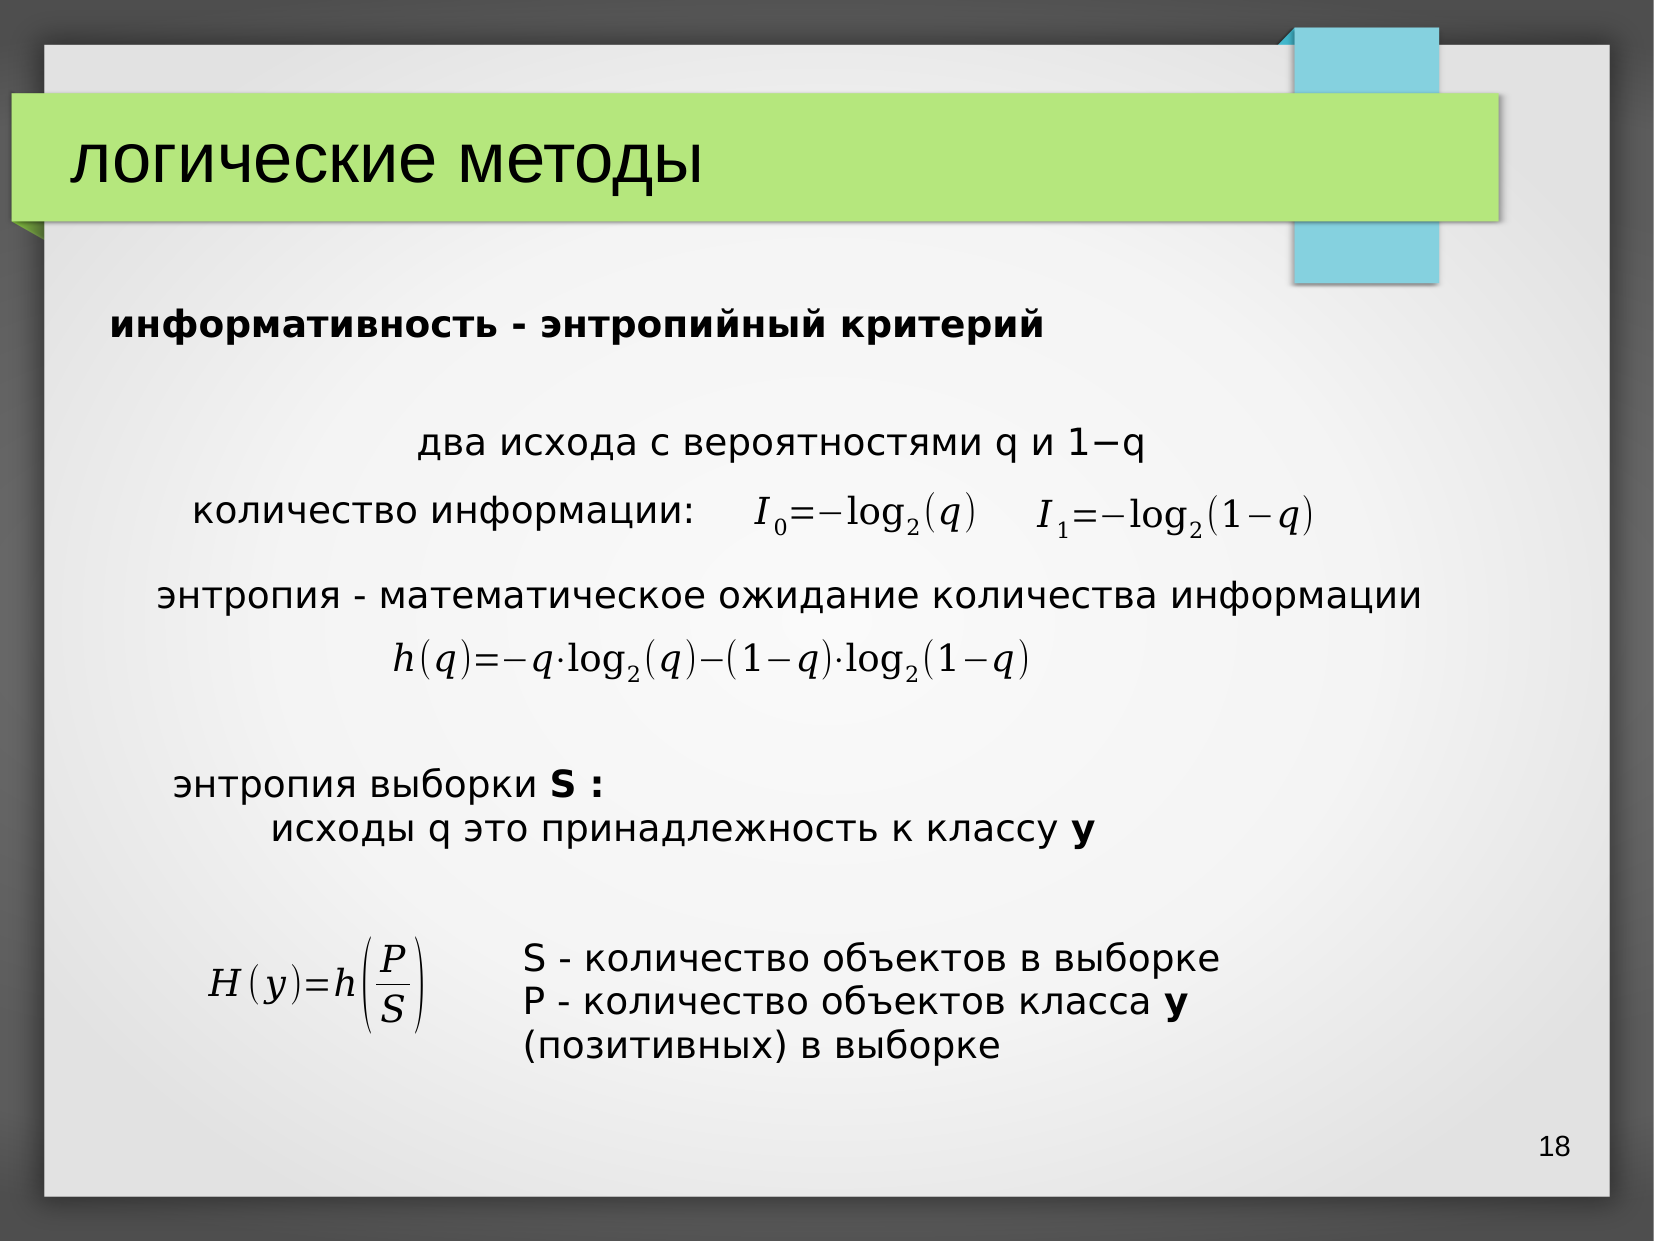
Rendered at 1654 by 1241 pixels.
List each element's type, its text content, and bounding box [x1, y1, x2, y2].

chart [1029, 492, 1321, 543]
text_box S - количество объектов в выборке P - количество объектов класса y (позитивных) в выборке [507, 929, 1323, 1075]
text_box информативность - энтропийный критерий [94, 295, 1280, 355]
text_box два исхода с вероятностями q и 1−q [401, 413, 1162, 472]
text_box энтропия - математическое ожидание количества информации [141, 566, 1457, 626]
title логические методы [70, 118, 1205, 199]
chart [386, 637, 1036, 687]
text_box количество информации: [177, 481, 711, 540]
chart [746, 490, 983, 541]
text_box энтропия выборки S : исходы q это принадлежность к классу y [157, 755, 1548, 858]
picture [0, 0, 1654, 1241]
chart [200, 933, 433, 1036]
